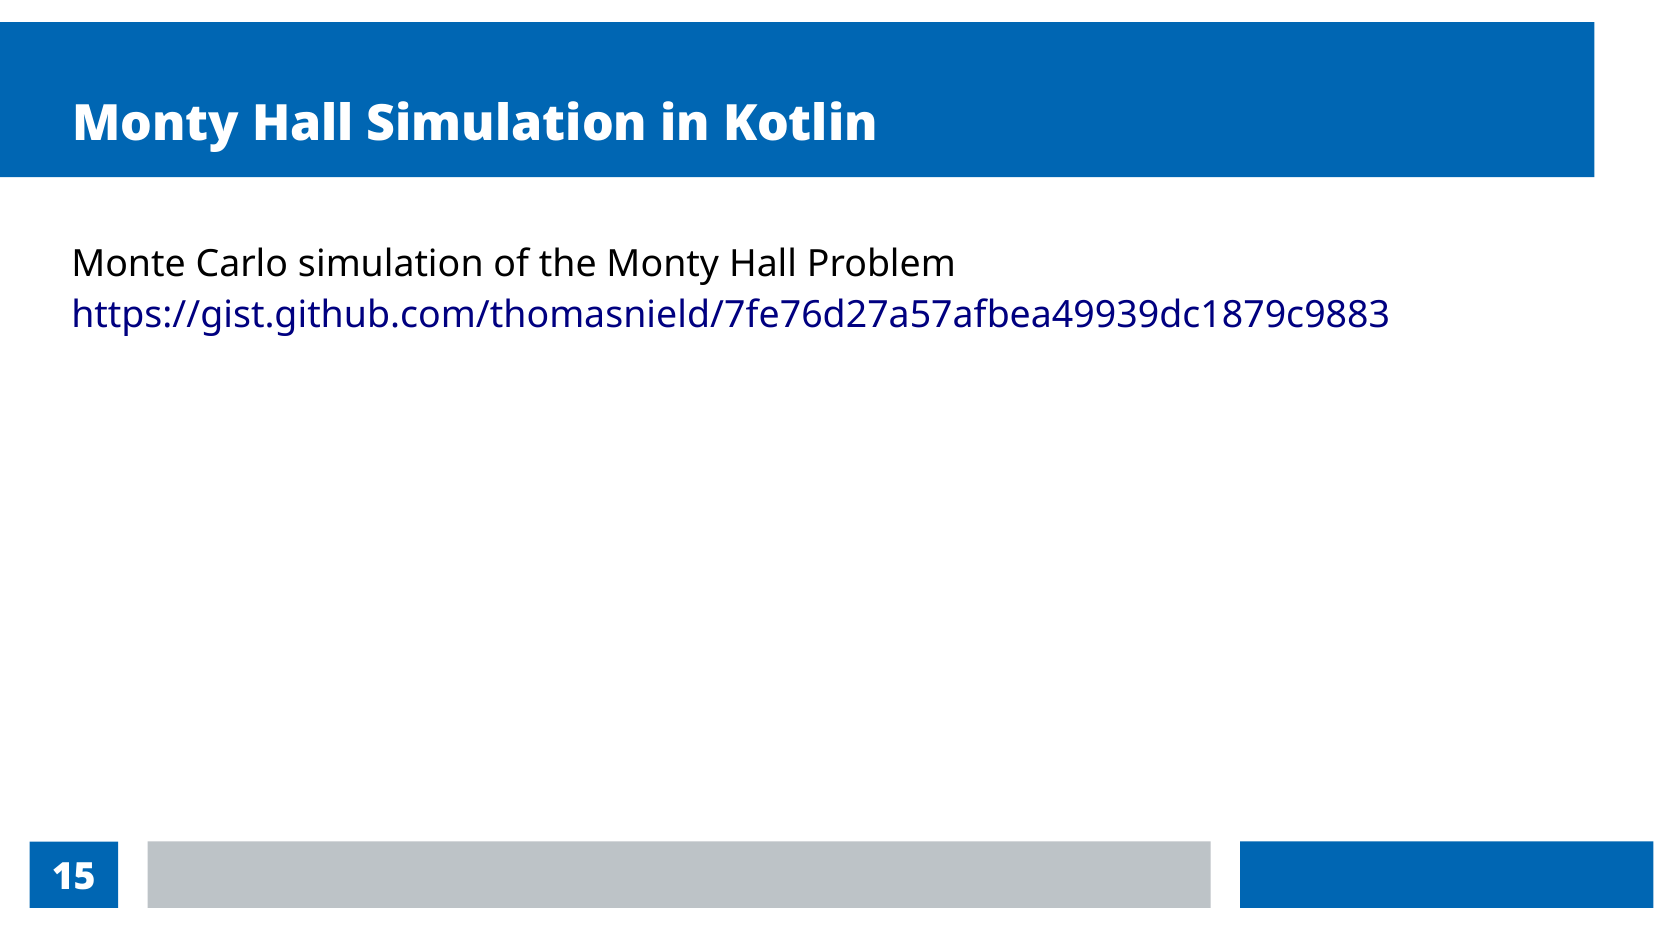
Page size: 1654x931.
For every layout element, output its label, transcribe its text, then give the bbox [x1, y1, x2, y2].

title Monty Hall Simulation in Kotlin [59, 44, 1595, 156]
text_box Monte Carlo simulation of the Monty Hall Problem https://gist.github.com/thomasnield/7fe76d27a57afbea49939dc1879c9883 [56, 229, 1501, 387]
